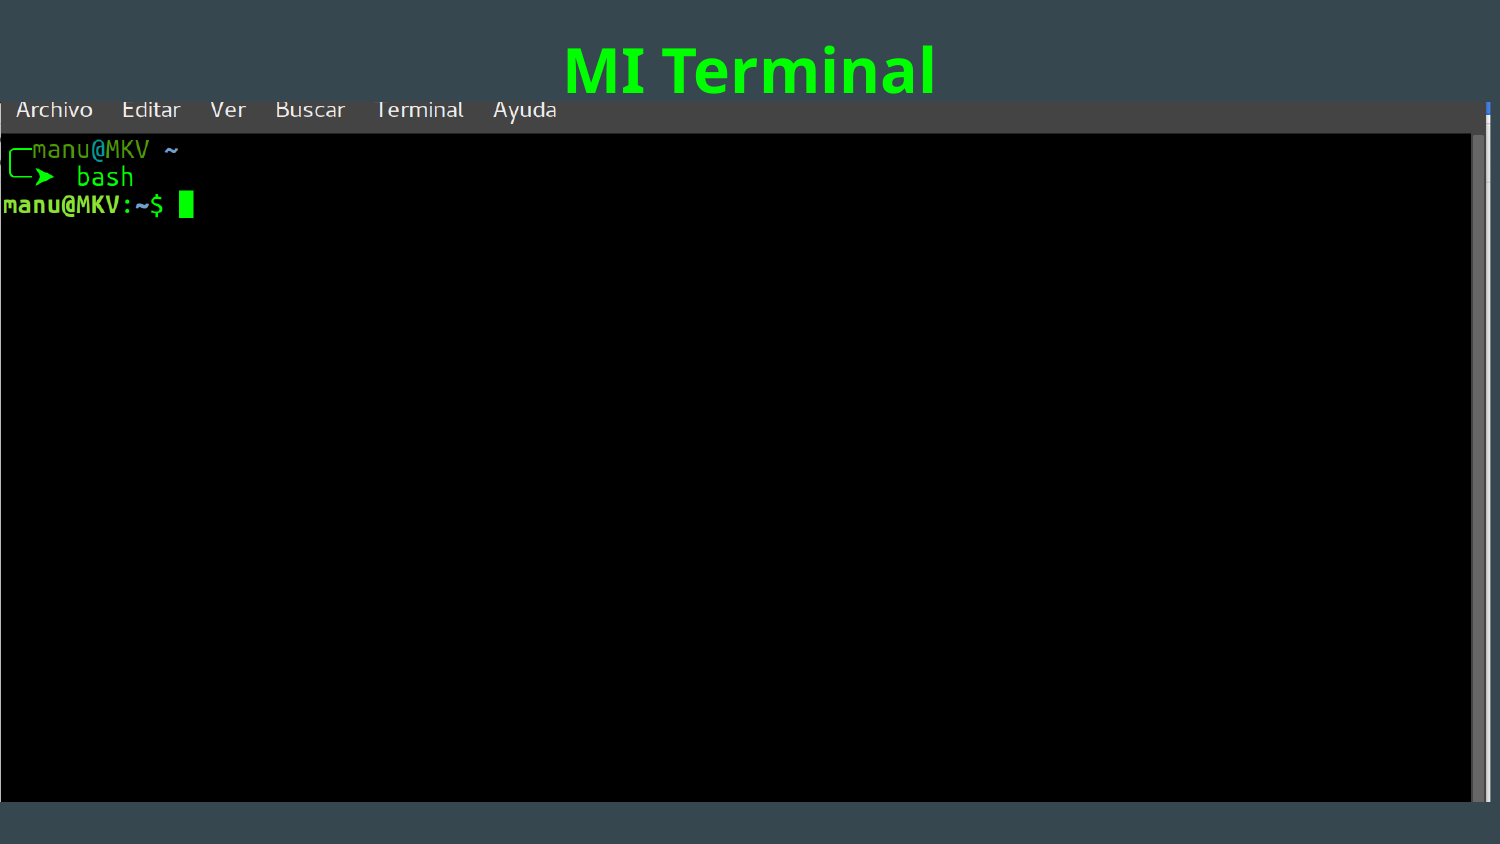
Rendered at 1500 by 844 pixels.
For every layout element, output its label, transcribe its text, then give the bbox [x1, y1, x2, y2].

title MI Terminal [51, 15, 1449, 102]
picture [0, 102, 1491, 802]
